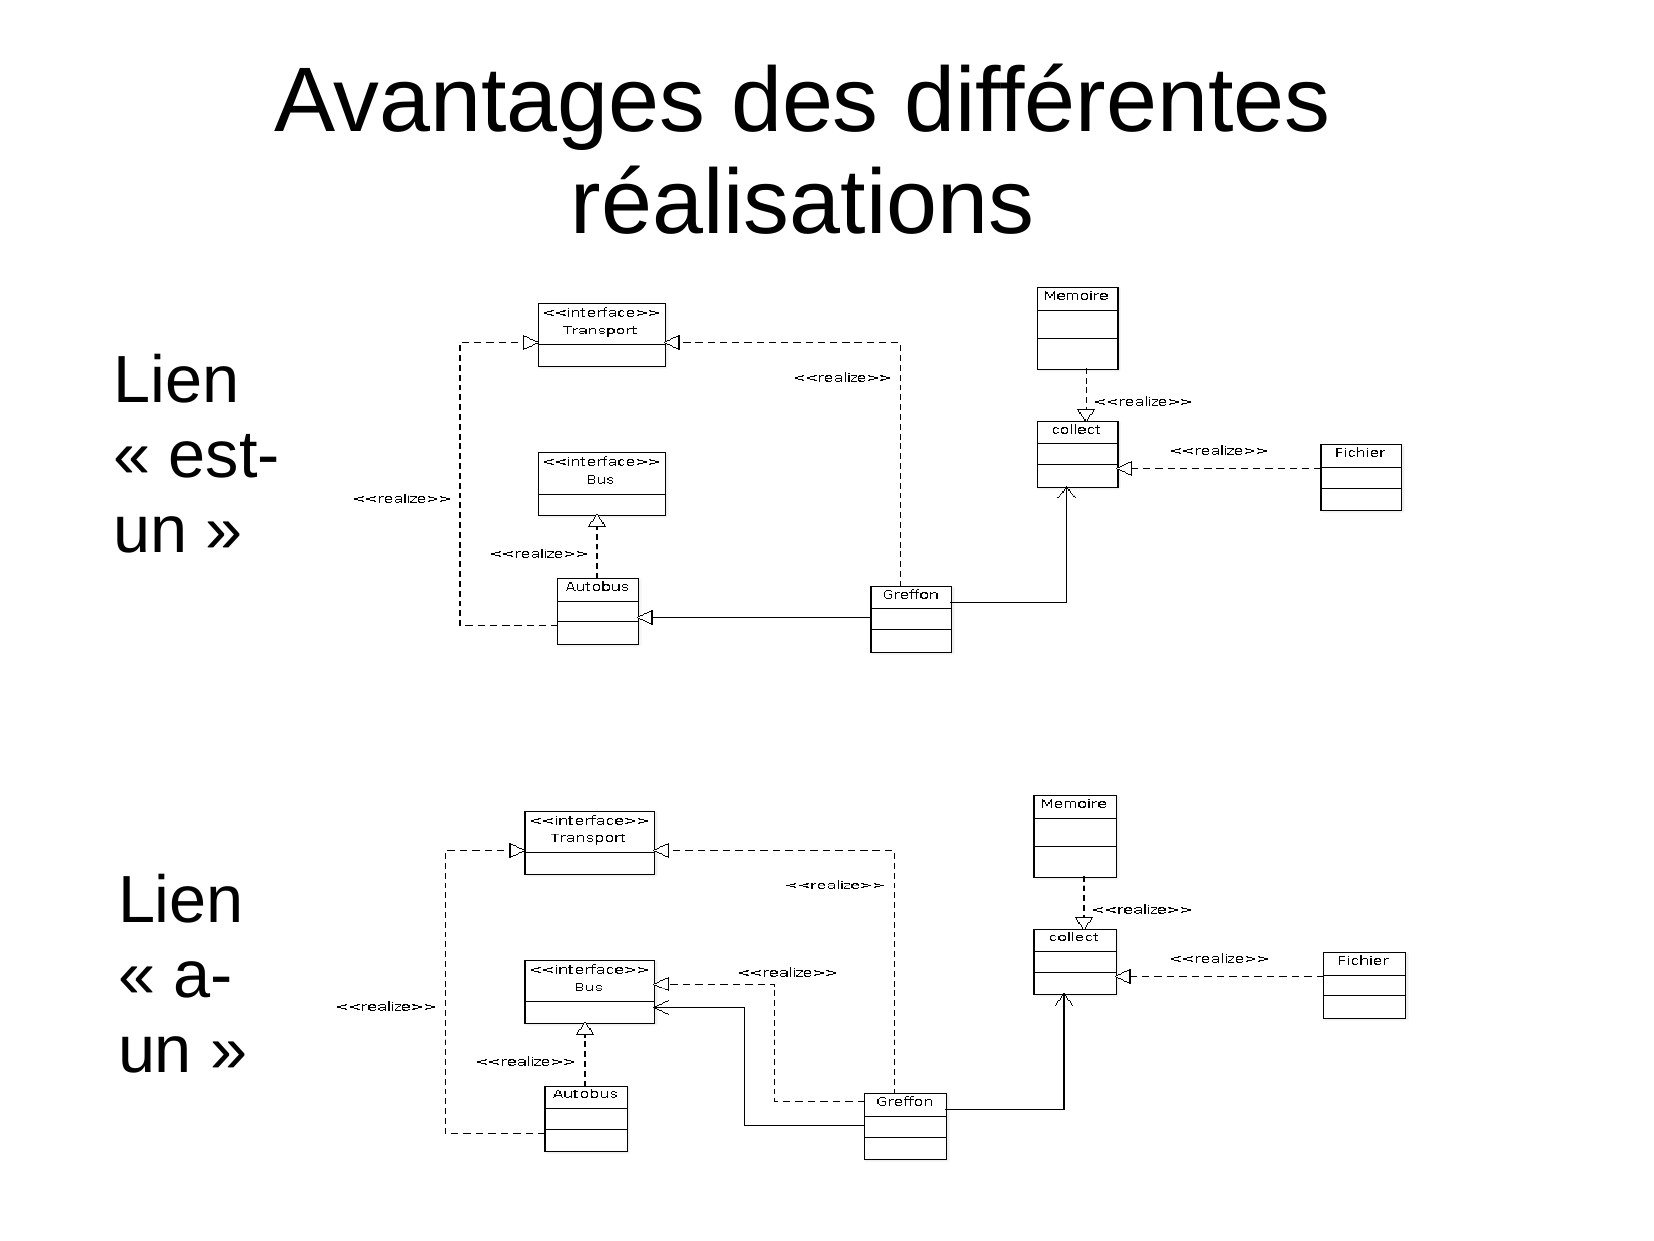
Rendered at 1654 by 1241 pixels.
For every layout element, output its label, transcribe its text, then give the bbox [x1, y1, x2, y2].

title Avantages des différentes réalisations [59, 47, 1548, 224]
list Lien « a-un » [47, 862, 272, 1234]
picture [0, 224, 1654, 1241]
